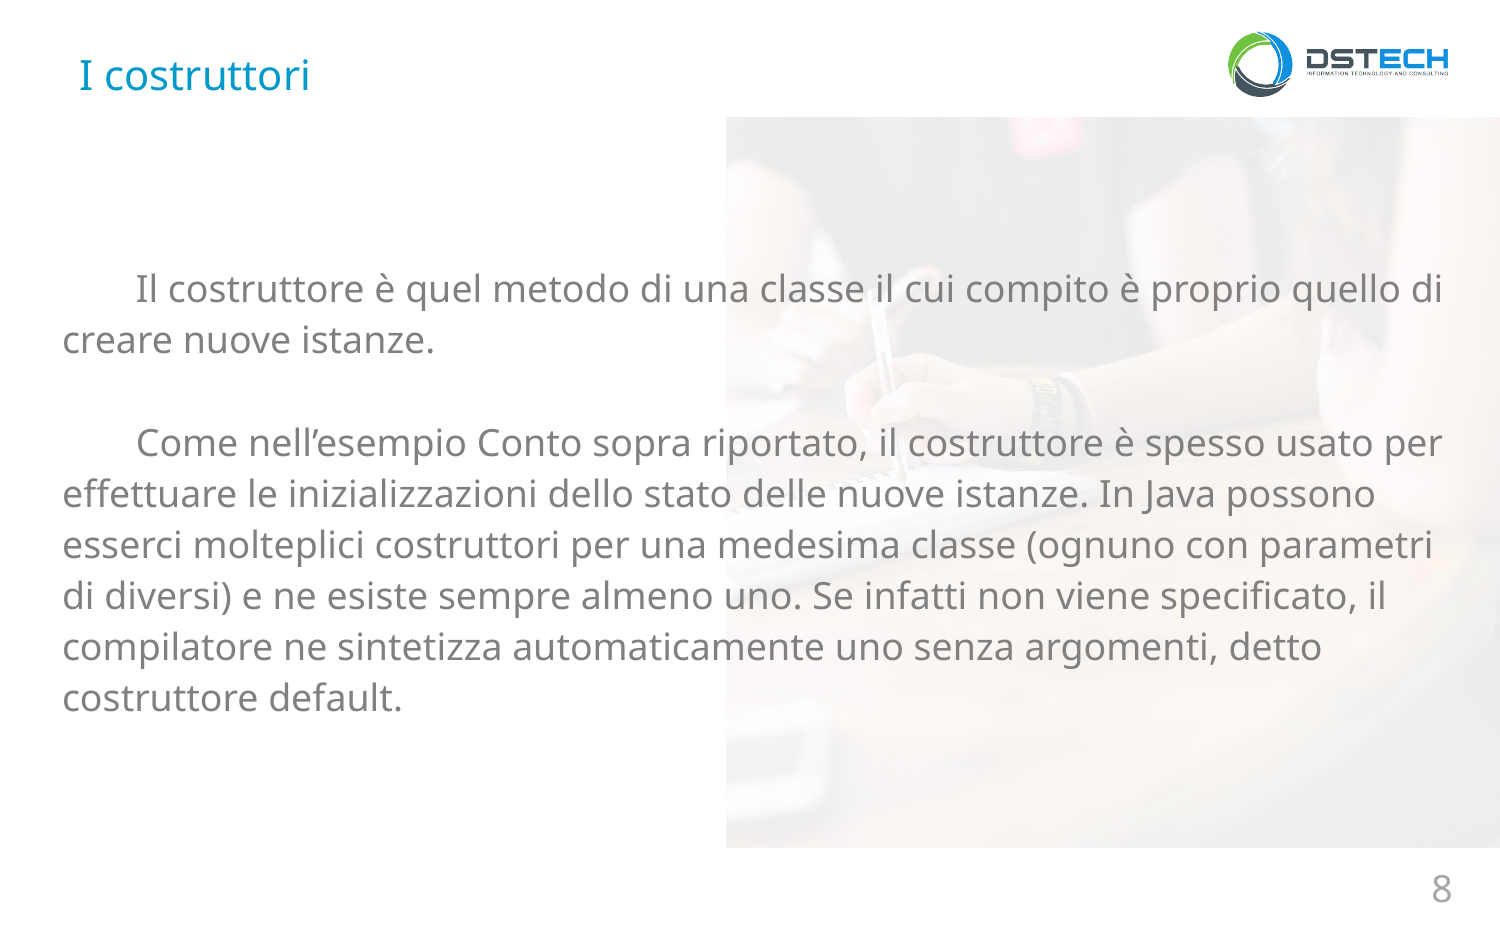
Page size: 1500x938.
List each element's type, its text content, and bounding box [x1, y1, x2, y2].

text_box I costruttori [64, 41, 1152, 101]
picture [1228, 31, 1448, 97]
text_box [0, 100, 727, 875]
picture [727, 117, 1500, 848]
text_box Il costruttore è quel metodo di una classe il cui compito è proprio quello di creare nuove istanze. Come nell’esempio Conto sopra riportato, il costruttore è spesso usato per effettuare le inizializzazioni dello stato delle nuove istanze. In Java possono esserci molteplici costruttori per una medesima classe (ognuno con parametri di diversi) e ne esiste sempre almeno uno. Se infatti non viene specificato, il compilatore ne sintetizza automaticamente uno senza argomenti, detto costruttore default. [47, 153, 1465, 938]
